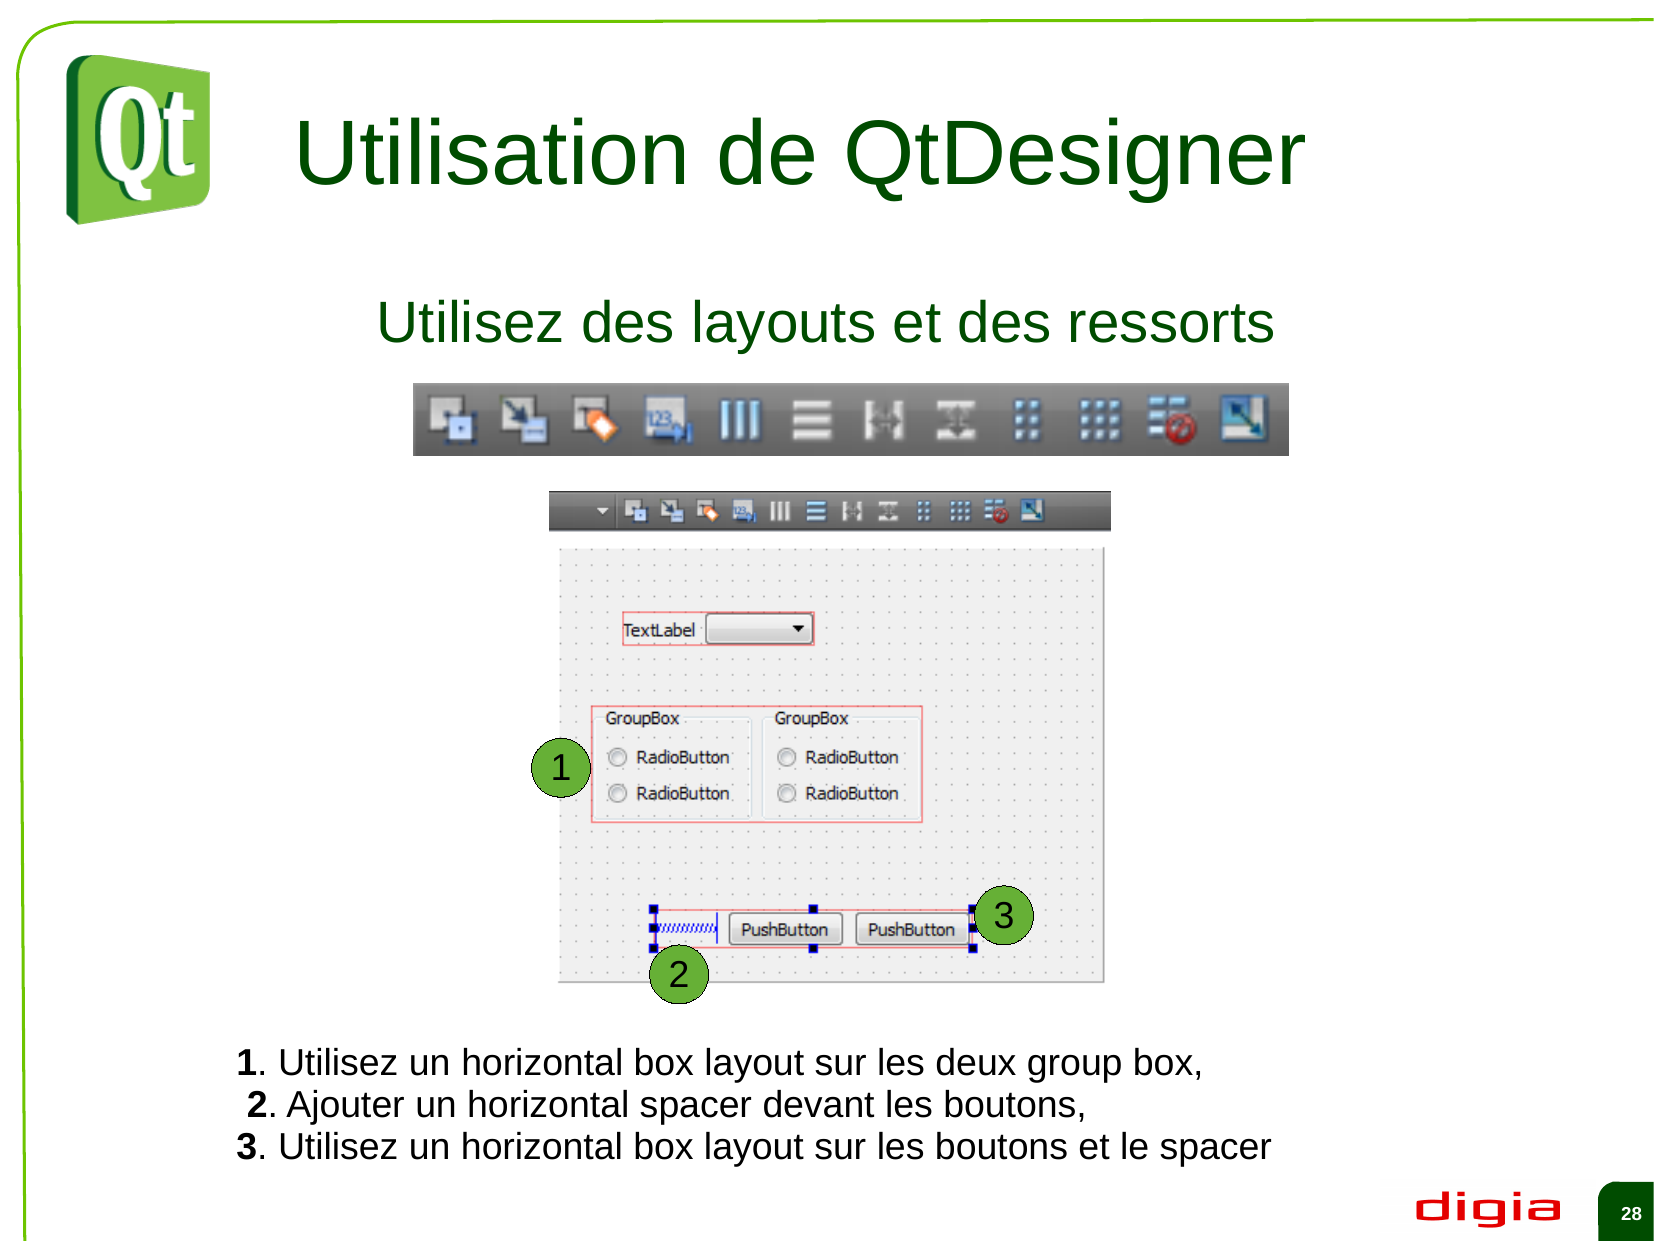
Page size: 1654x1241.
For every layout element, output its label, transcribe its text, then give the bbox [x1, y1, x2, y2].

picture [1380, 1179, 1596, 1241]
text_box 1. Utilisez un horizontal box layout sur les deux group box, 2. Ajouter un horizontal spacer devant les boutons, 3. Utilisez un horizontal box layout sur les boutons et le spacer [221, 1034, 1288, 1176]
text_box 1 [531, 738, 591, 798]
title Utilisation de QtDesigner [263, 49, 1339, 257]
text_box 3 [974, 885, 1034, 945]
picture [413, 383, 1289, 456]
text_box 2 [649, 944, 709, 1004]
picture [66, 55, 210, 225]
list Utilisez des layouts et des ressorts [82, 290, 1571, 1094]
picture [549, 491, 1111, 991]
